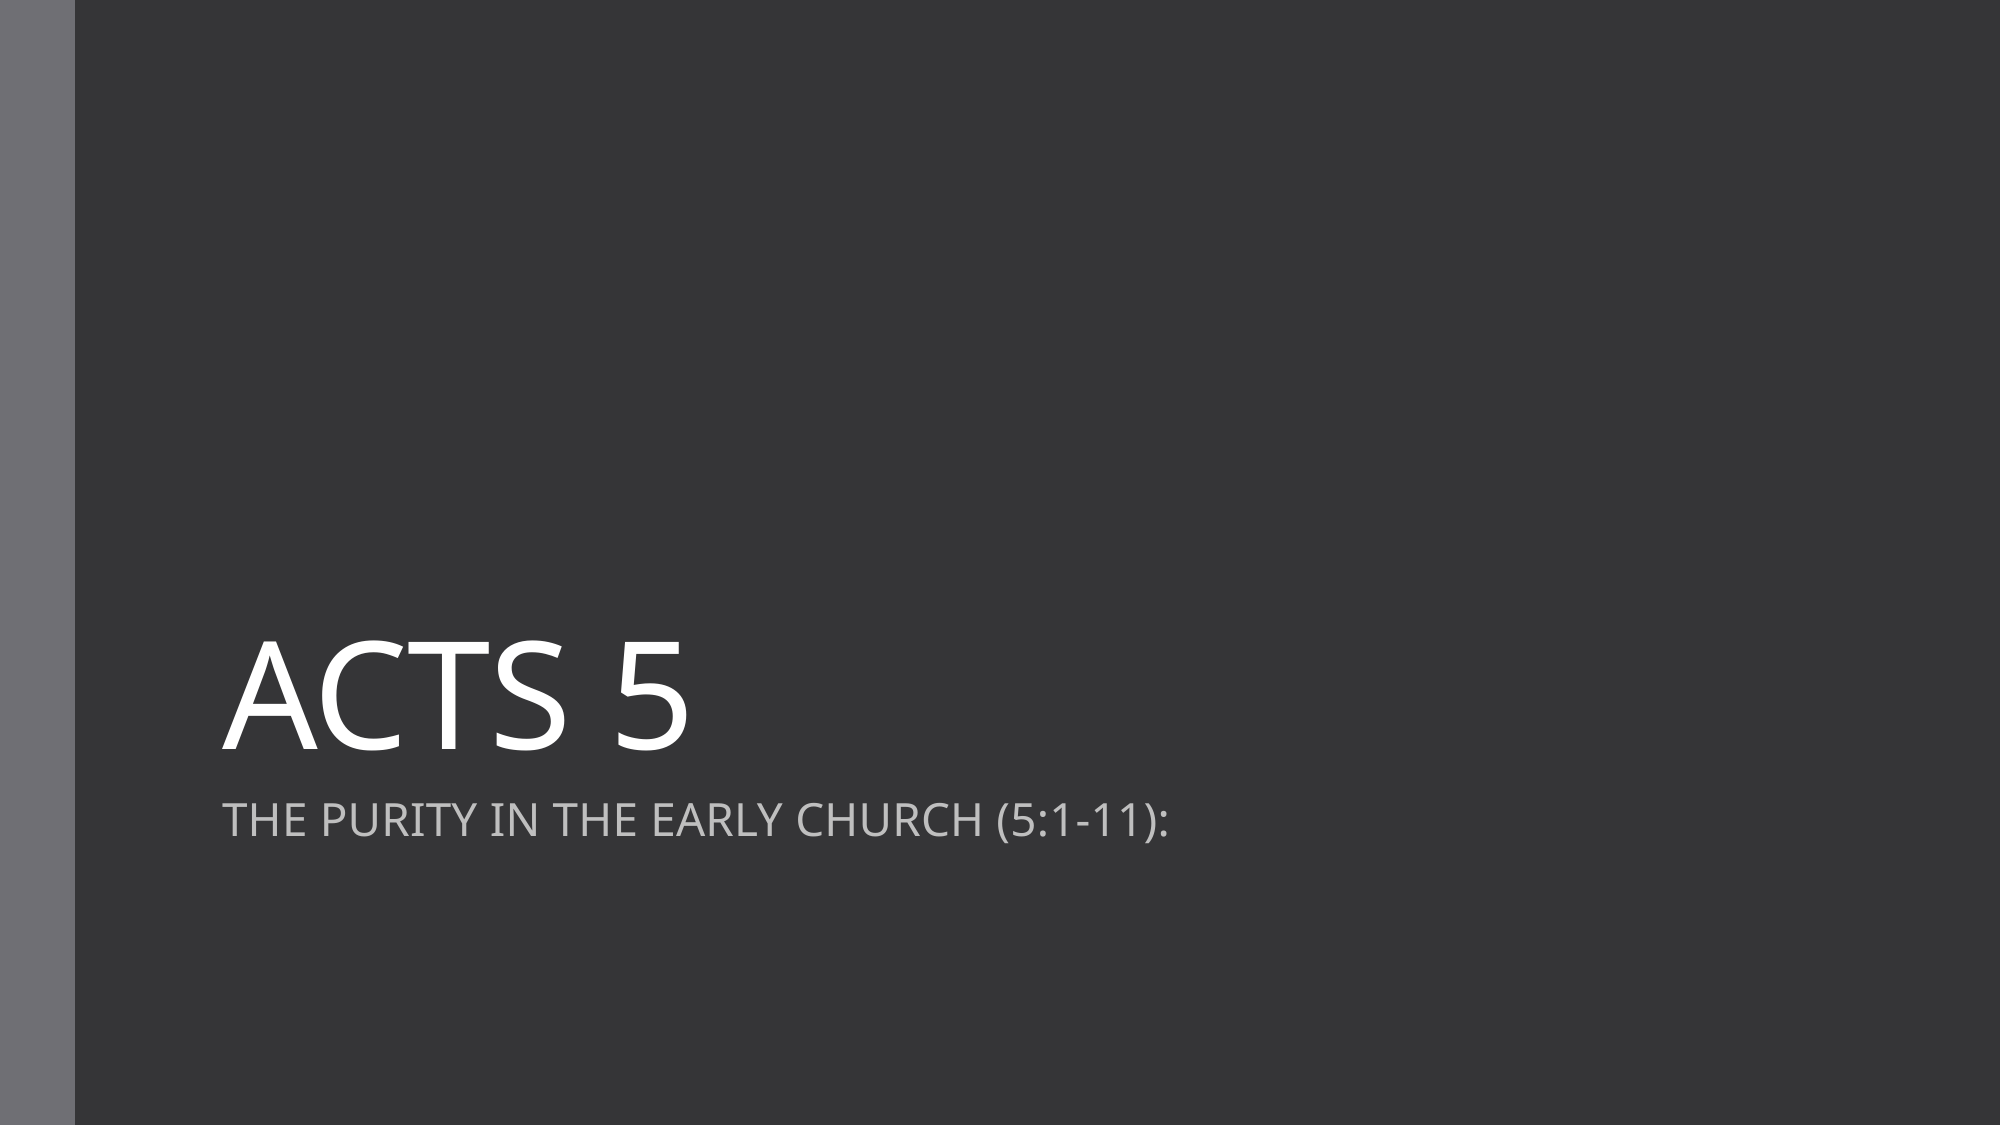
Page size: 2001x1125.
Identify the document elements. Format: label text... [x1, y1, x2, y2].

subtitle THE PURITY IN THE EARLY CHURCH (5:1-11): [206, 787, 1752, 1066]
title ACTS 5 [206, 124, 1752, 787]
